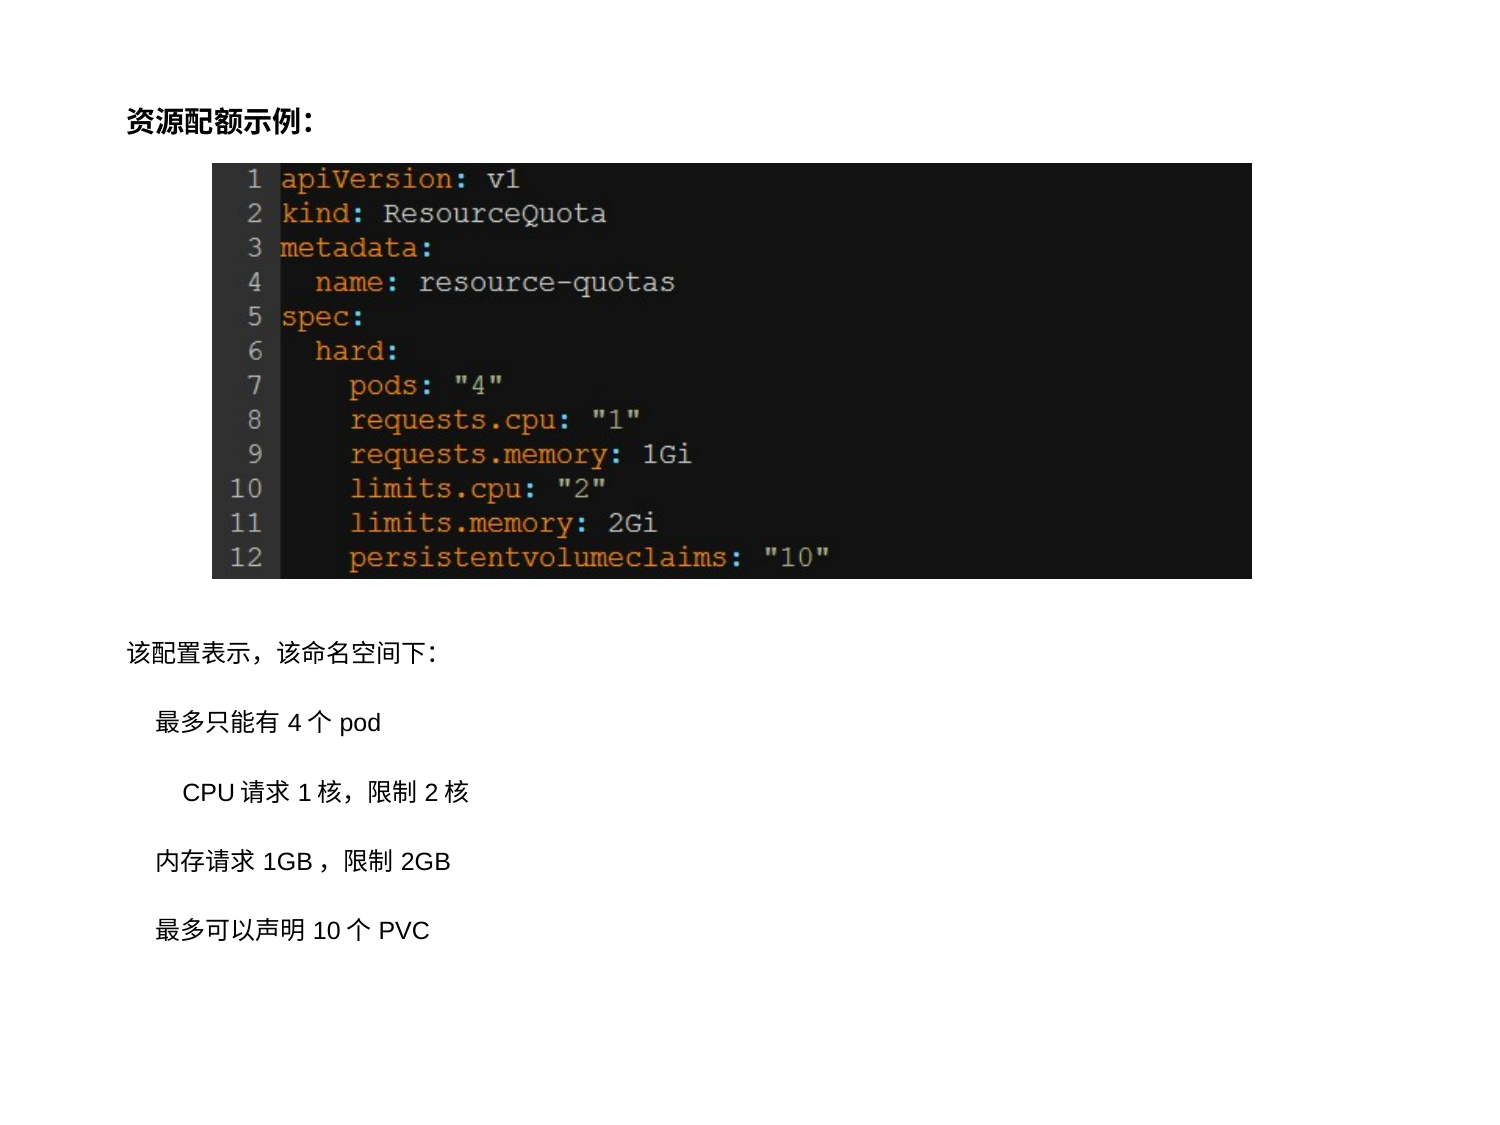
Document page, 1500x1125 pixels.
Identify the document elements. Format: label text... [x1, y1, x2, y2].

picture [212, 163, 1252, 579]
list 资源配额示例： 该配置表示，该命名空间下： 最多只能有4个pod CPU请求1核，限制2核 内存请求1GB，限制2GB 最多可以声明10个PVC [55, 94, 1406, 1011]
